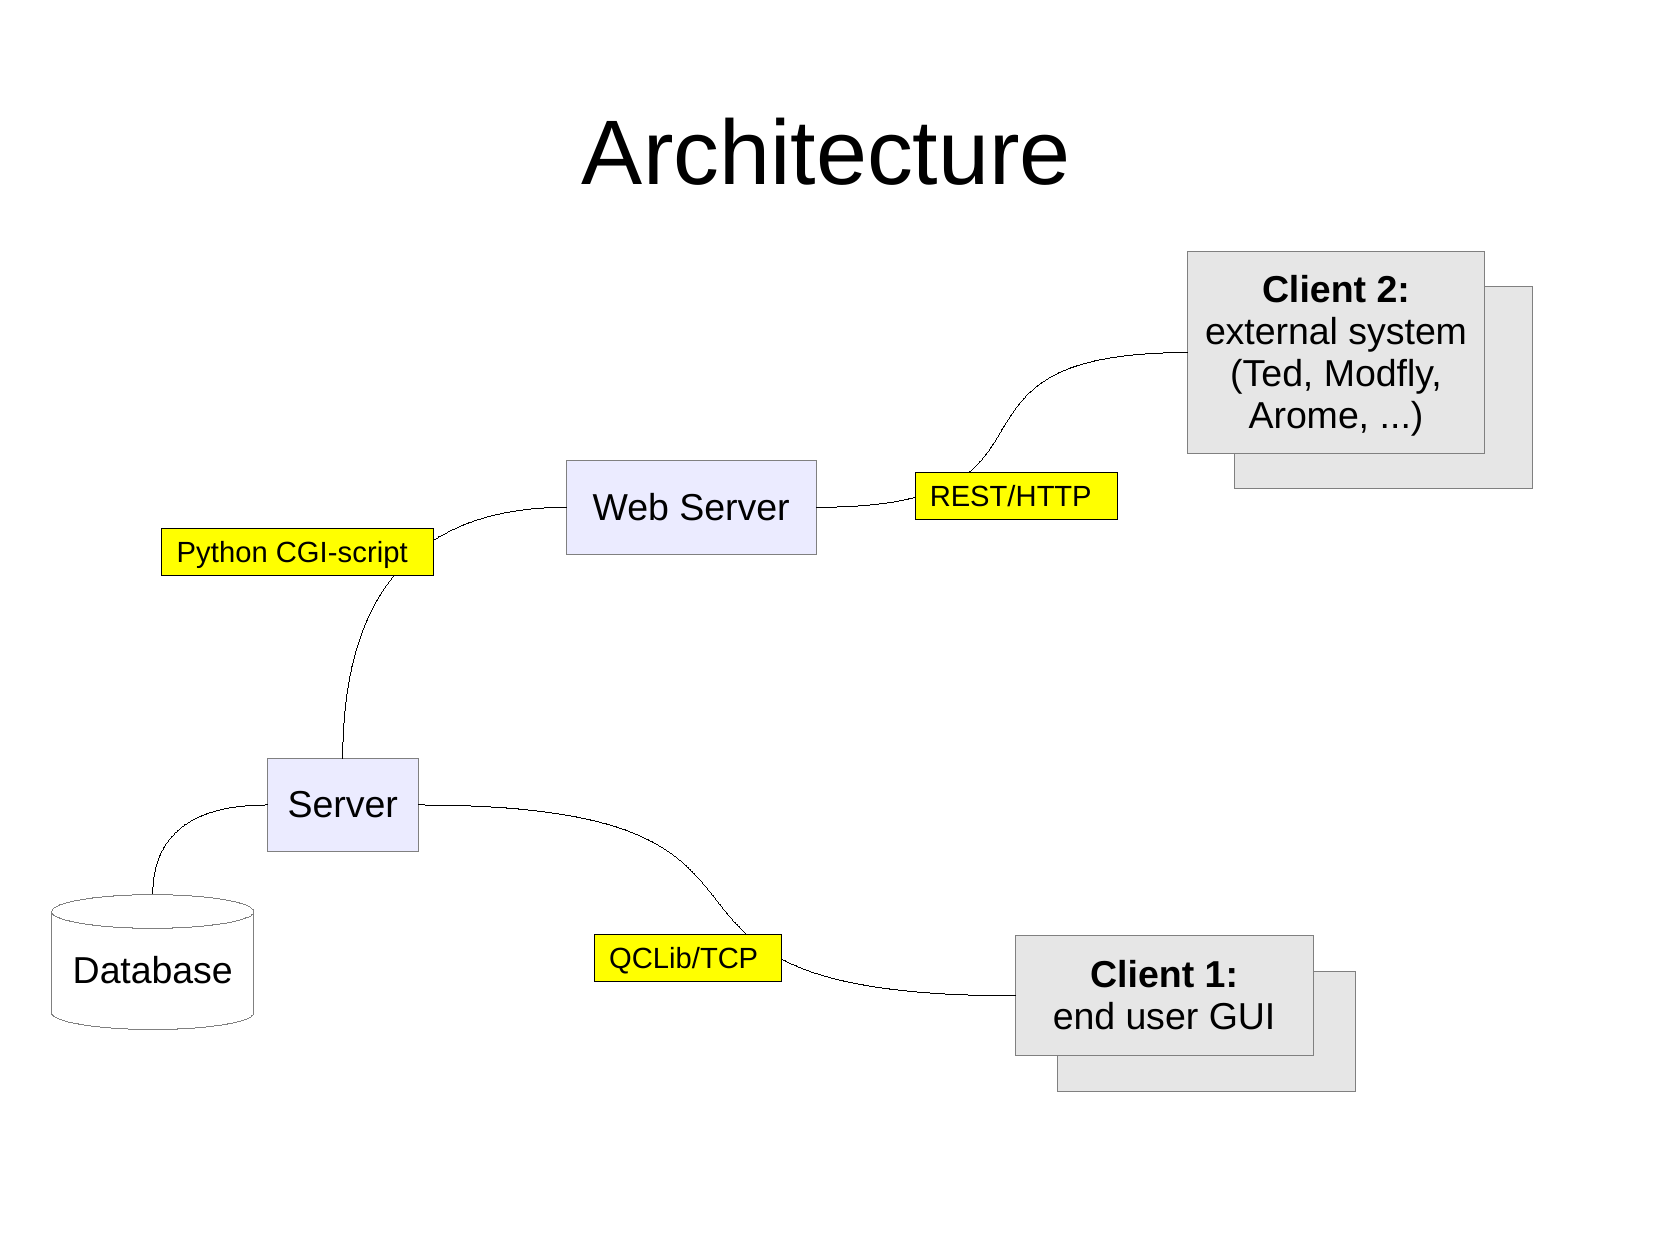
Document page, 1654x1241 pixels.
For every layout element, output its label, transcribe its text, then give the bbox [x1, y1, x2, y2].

text_box Python CGI-script [161, 528, 434, 576]
text_box Database [51, 913, 254, 1030]
text_box Server [267, 758, 419, 852]
text_box REST/HTTP [915, 472, 1118, 520]
text_box Client 2: external system (Ted, Modfly, Arome, ...) [1187, 251, 1485, 454]
text_box Web Server [566, 460, 817, 555]
text_box [1234, 286, 1533, 489]
text_box QCLib/TCP [594, 934, 782, 982]
text_box Client 1: end user GUI [1015, 935, 1314, 1056]
title Architecture [82, 49, 1571, 257]
text_box [1057, 971, 1356, 1092]
